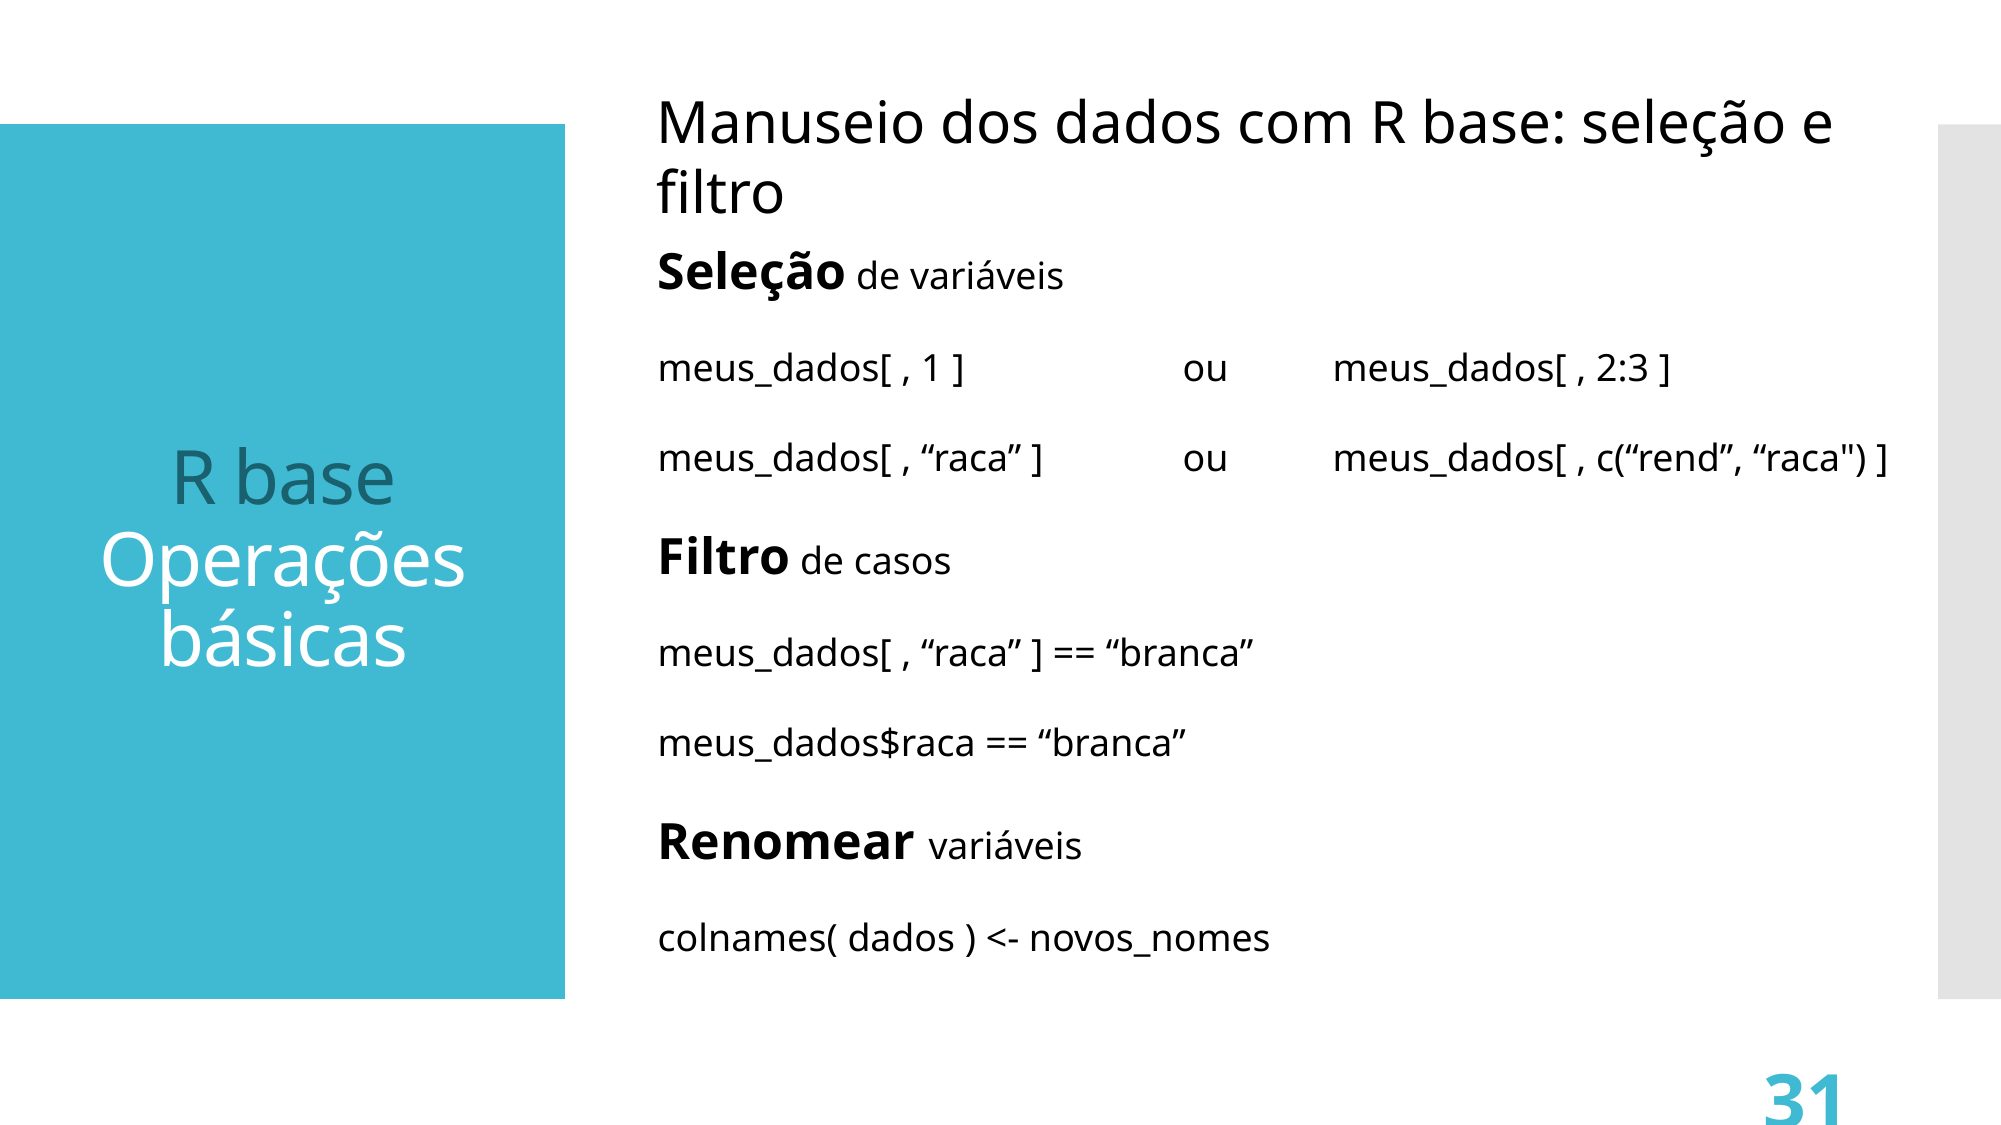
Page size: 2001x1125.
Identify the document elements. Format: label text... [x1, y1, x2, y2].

text_box Manuseio dos dados com R base: seleção e filtro [641, 78, 1898, 164]
text_box [1748, 1045, 2000, 1106]
title R base Operações básicas [41, 184, 526, 940]
text_box Seleção de variáveis meus_dados[ , 1 ] ou meus_dados[ , 2:3 ] meus_dados[ , “raca” ] ou meus_dados[ , c(“rend”, “raca") ] Filtro de casos meus_dados[ , “raca” ] == “branca” meus_dados$raca == “branca” Renomear variáveis colnames( dados ) <- novos_nomes [642, 231, 1788, 975]
